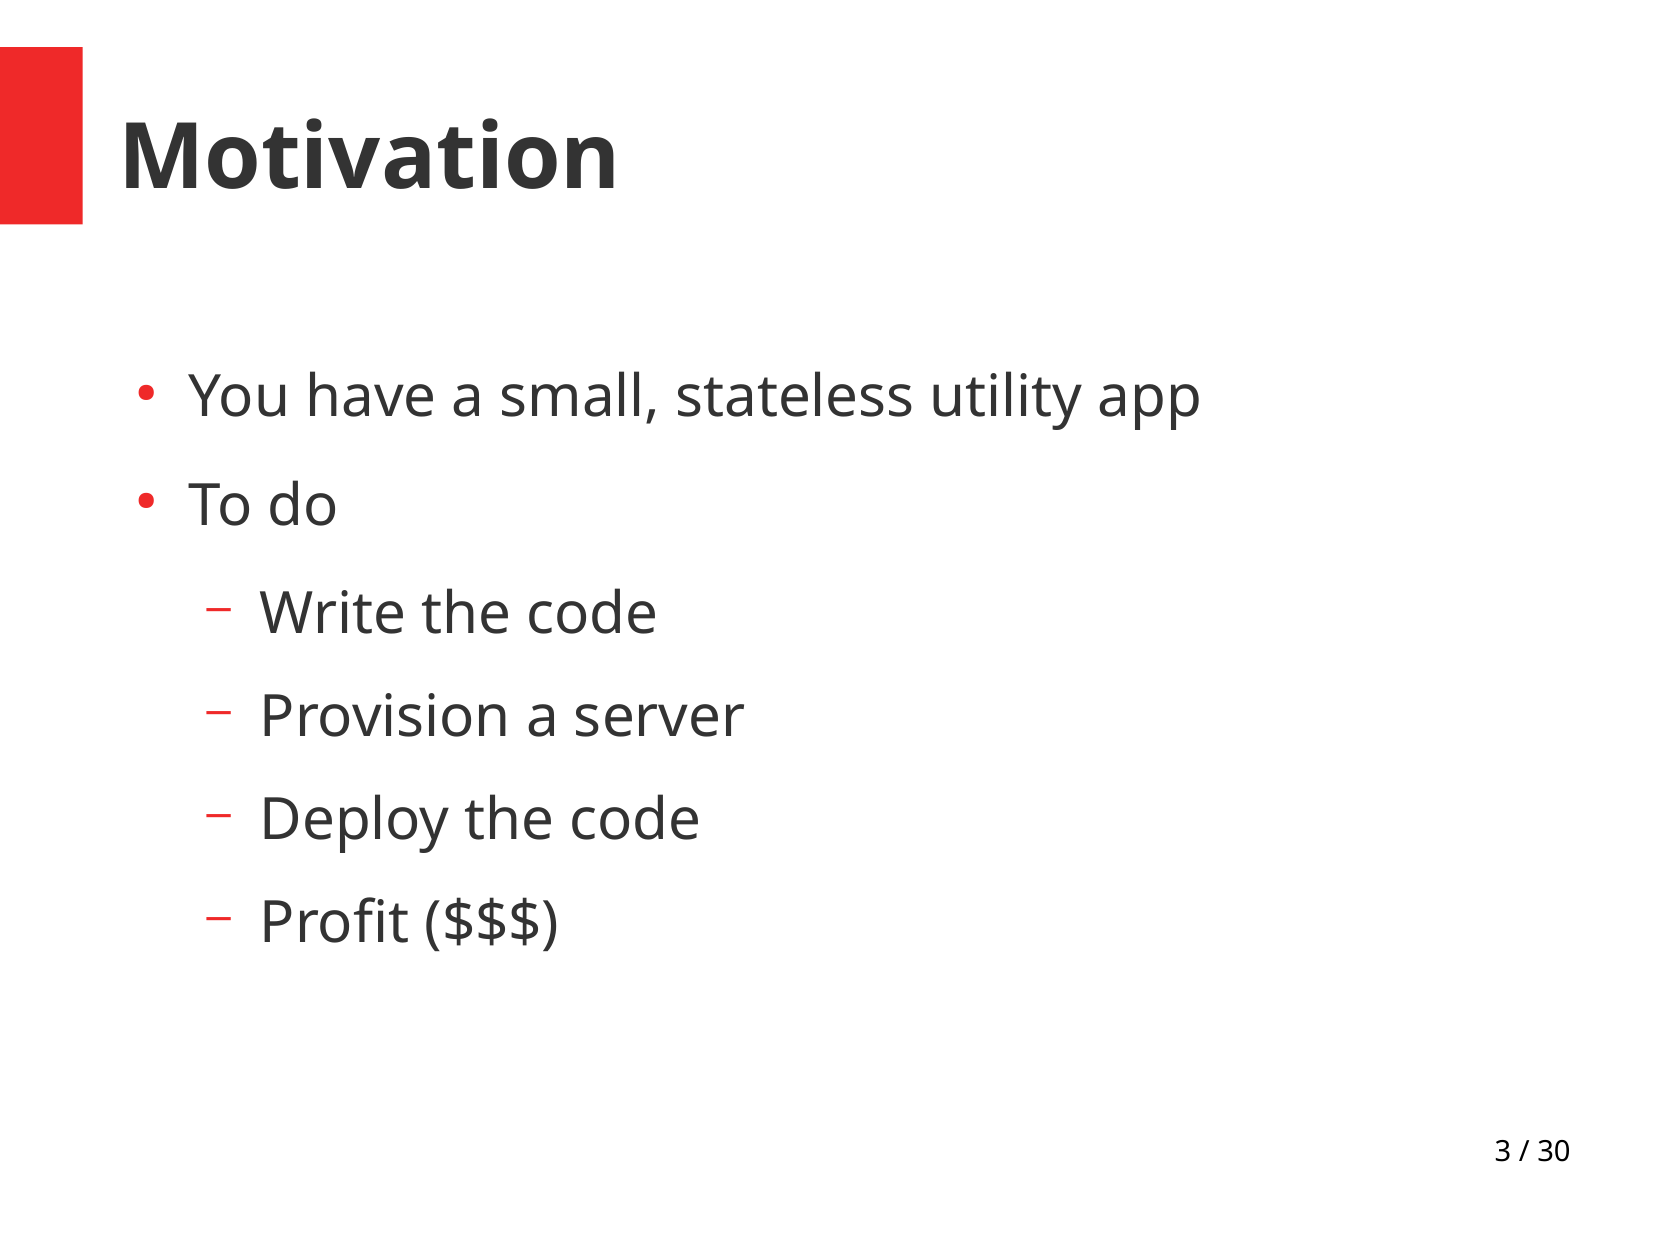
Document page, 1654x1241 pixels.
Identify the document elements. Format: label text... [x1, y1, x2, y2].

title Motivation [118, 49, 1571, 257]
list You have a small, stateless utility app To do Write the code Provision a server Deploy the code Profit ($$$) [118, 354, 1536, 1074]
